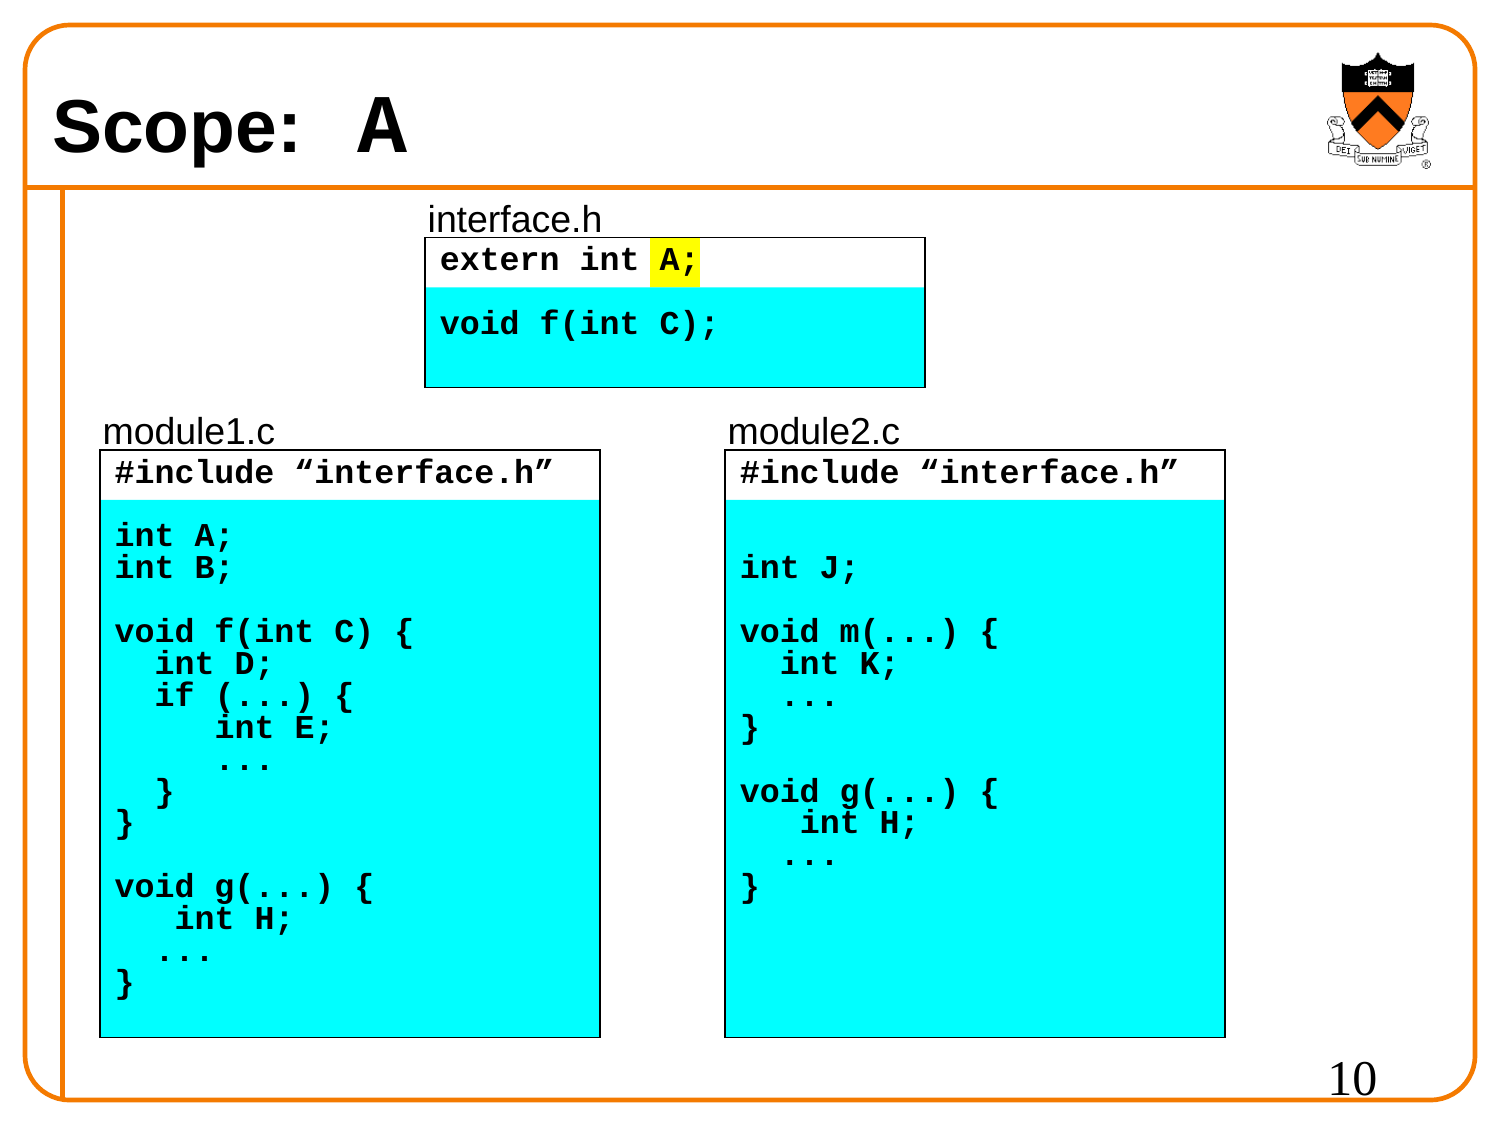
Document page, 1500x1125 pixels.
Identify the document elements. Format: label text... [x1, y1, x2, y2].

text_box #include “interface.h” int J; void m(...) { int K; ... } void g(...) { int H; ... } [725, 450, 1225, 1038]
text_box interface.h [412, 187, 618, 248]
title Scope: A [37, 61, 1438, 177]
text_box #include “interface.h” int A; int B; void f(int C) { int D; if (...) { int E; ... } } void g(...) { int H; ... } [99, 450, 600, 1038]
text_box module1.c [87, 399, 291, 461]
picture [1325, 49, 1431, 61]
text_box module2.c [712, 399, 916, 461]
text_box extern int A; void f(int C); [425, 237, 925, 388]
